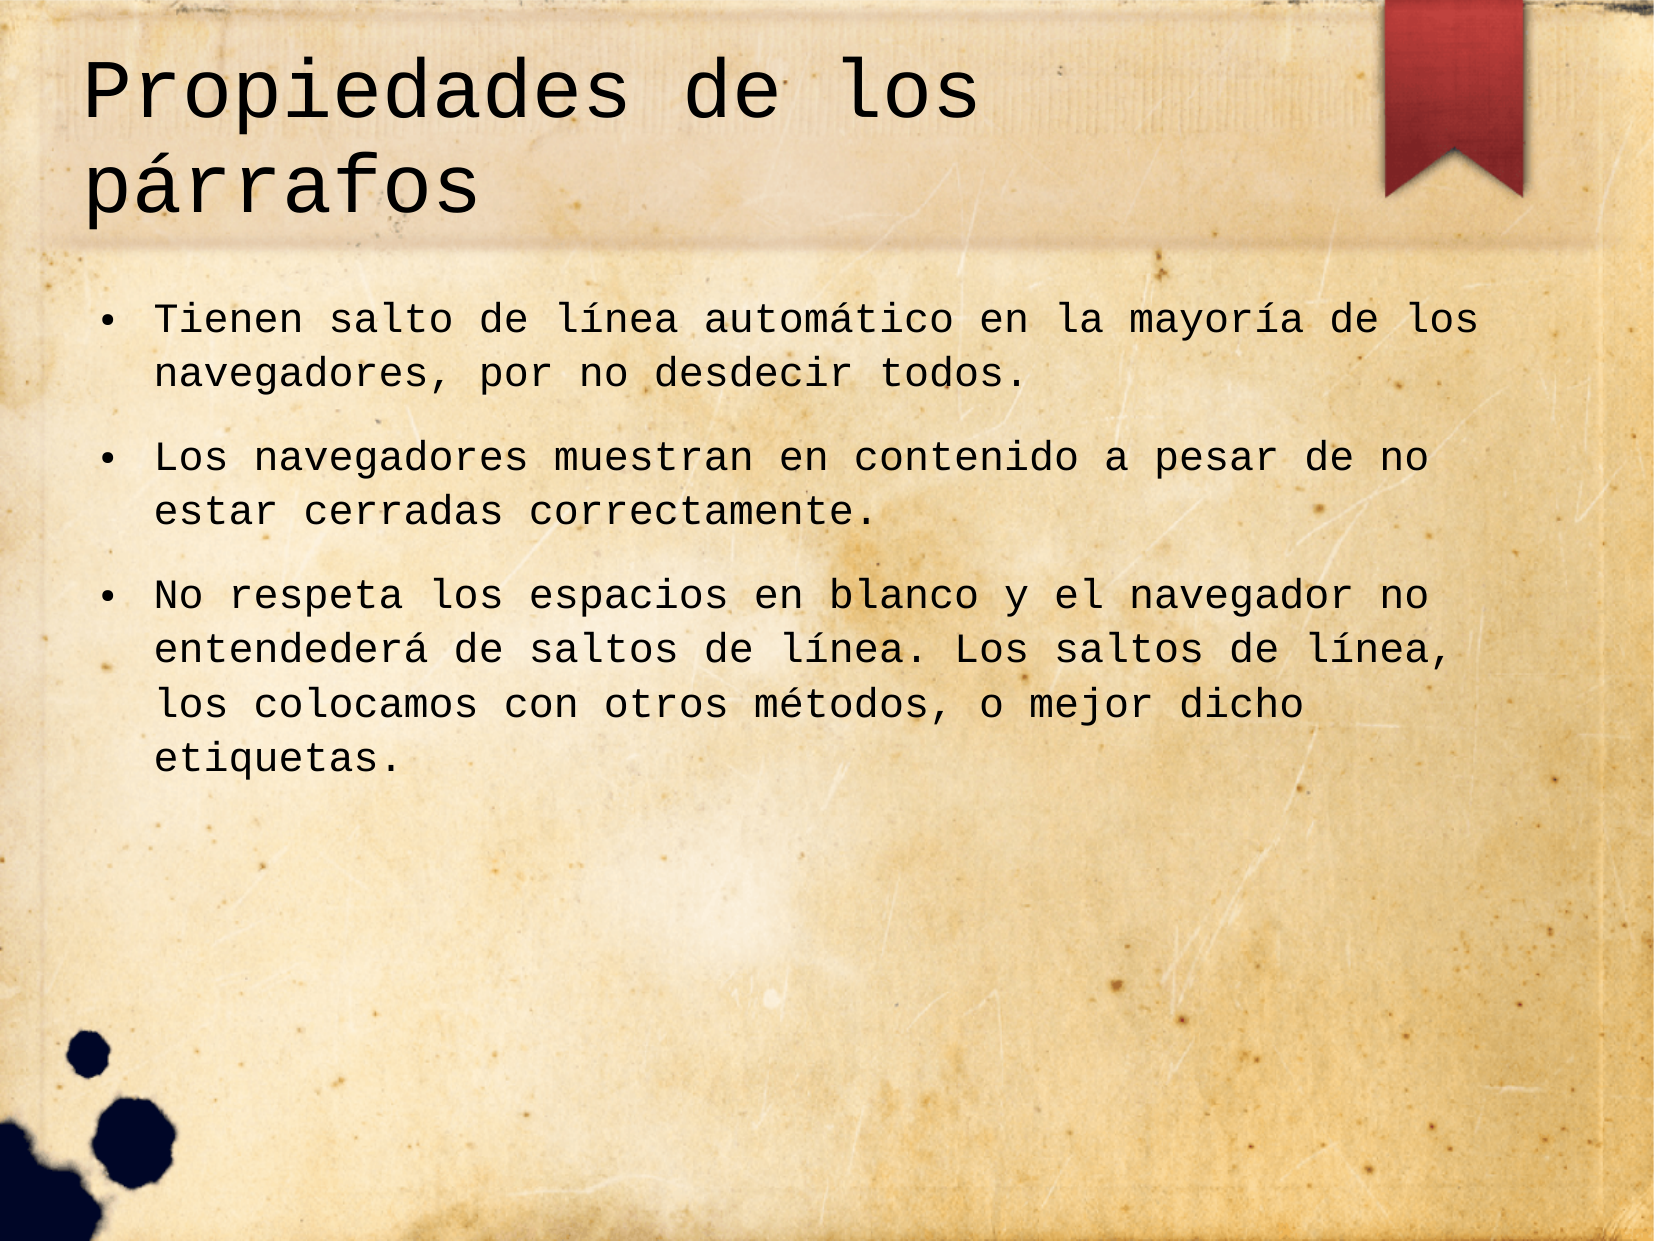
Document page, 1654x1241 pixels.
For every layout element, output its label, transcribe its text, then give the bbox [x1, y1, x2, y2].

list Tienen salto de línea automático en la mayoría de los navegadores, por no desdecir todos. Los navegadores muestran en contenido a pesar de no estar cerradas correctamente. No respeta los espacios en blanco y el navegador no entendederá de saltos de línea. Los saltos de línea, los colocamos con otros métodos, o mejor dicho etiquetas. [82, 290, 1538, 1010]
title Propiedades de los párrafos [82, 48, 1347, 238]
picture [0, 0, 1654, 1241]
